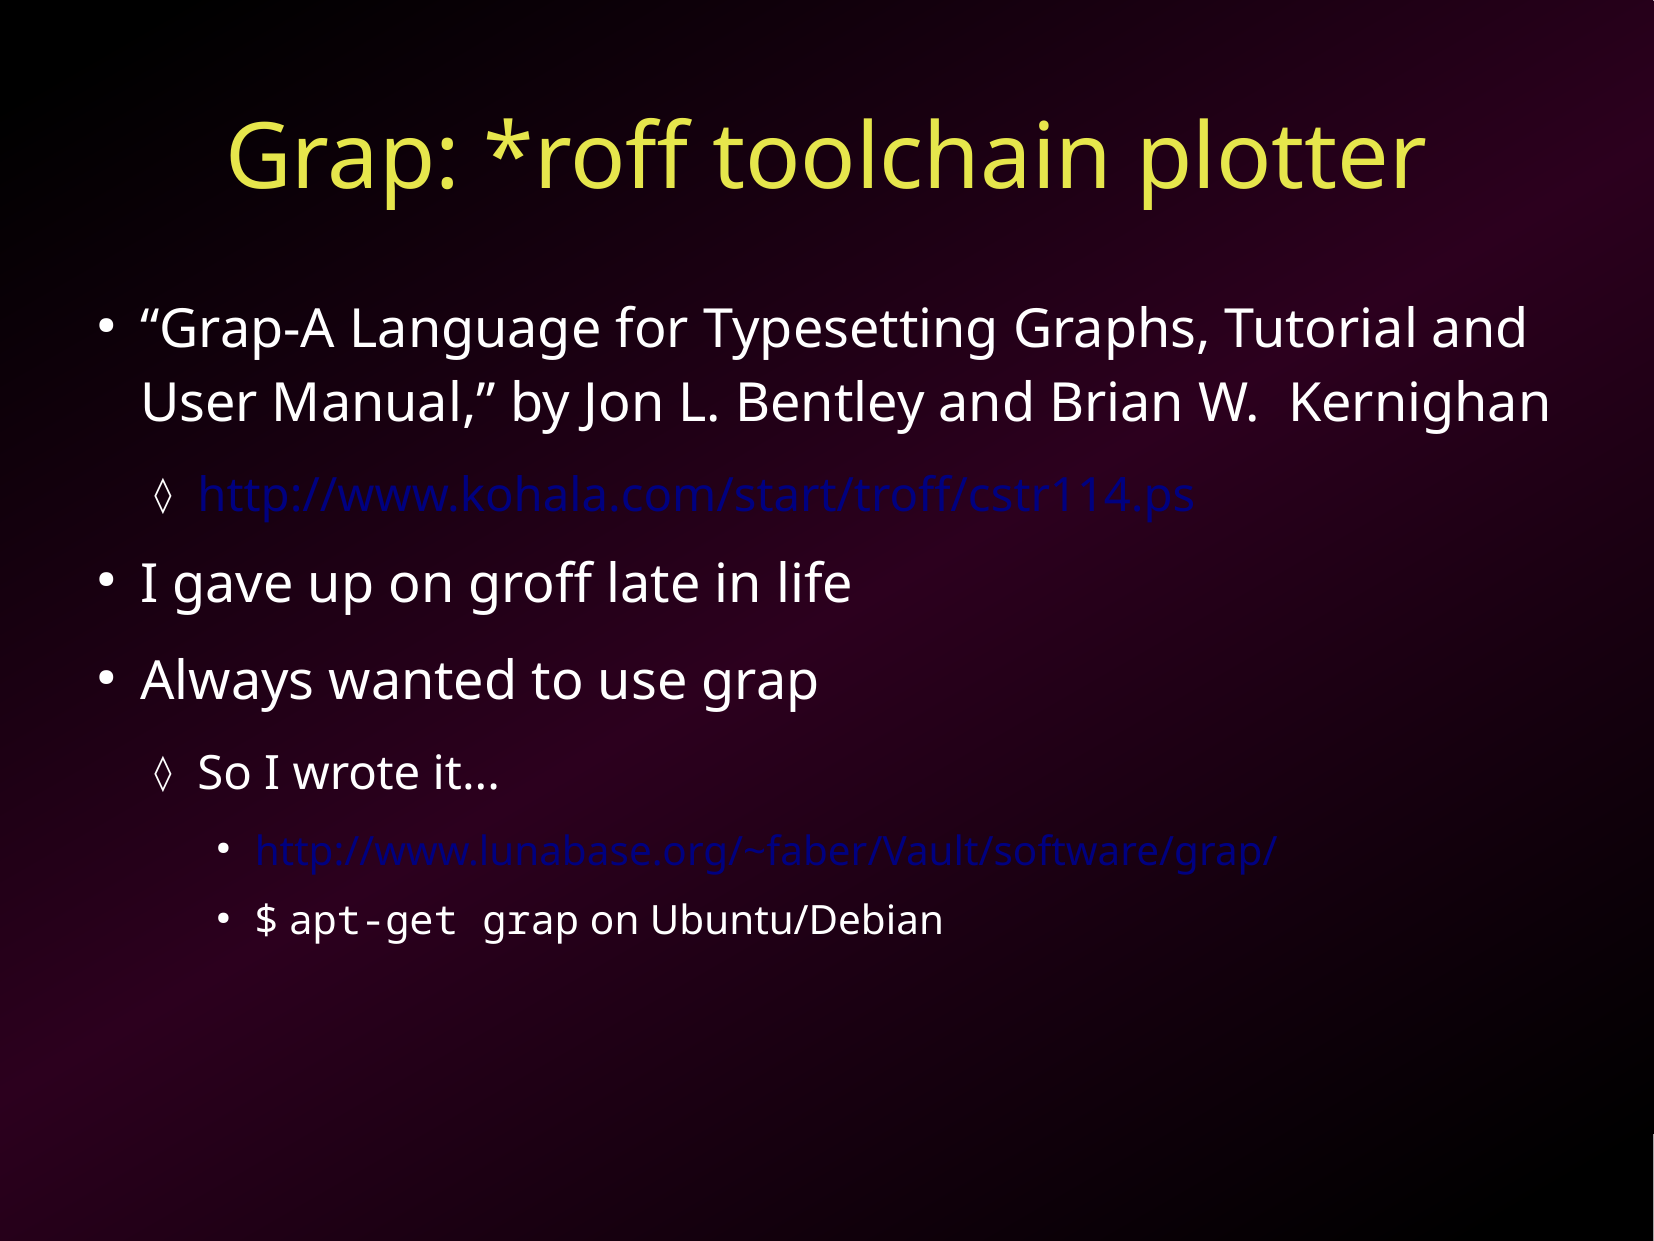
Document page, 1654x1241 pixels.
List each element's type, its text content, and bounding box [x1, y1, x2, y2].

list “Grap-A Language for Typesetting Graphs, Tutorial and User Manual,” by Jon L. Bentley and Brian W. Kernighan http://www.kohala.com/start/troff/cstr114.ps I gave up on groff late in life Always wanted to use grap So I wrote it... http://www.lunabase.org/~faber/Vault/software/grap/ $ apt-get grap on Ubuntu/Debian [82, 290, 1571, 1010]
title Grap: *roff toolchain plotter [82, 49, 1571, 257]
